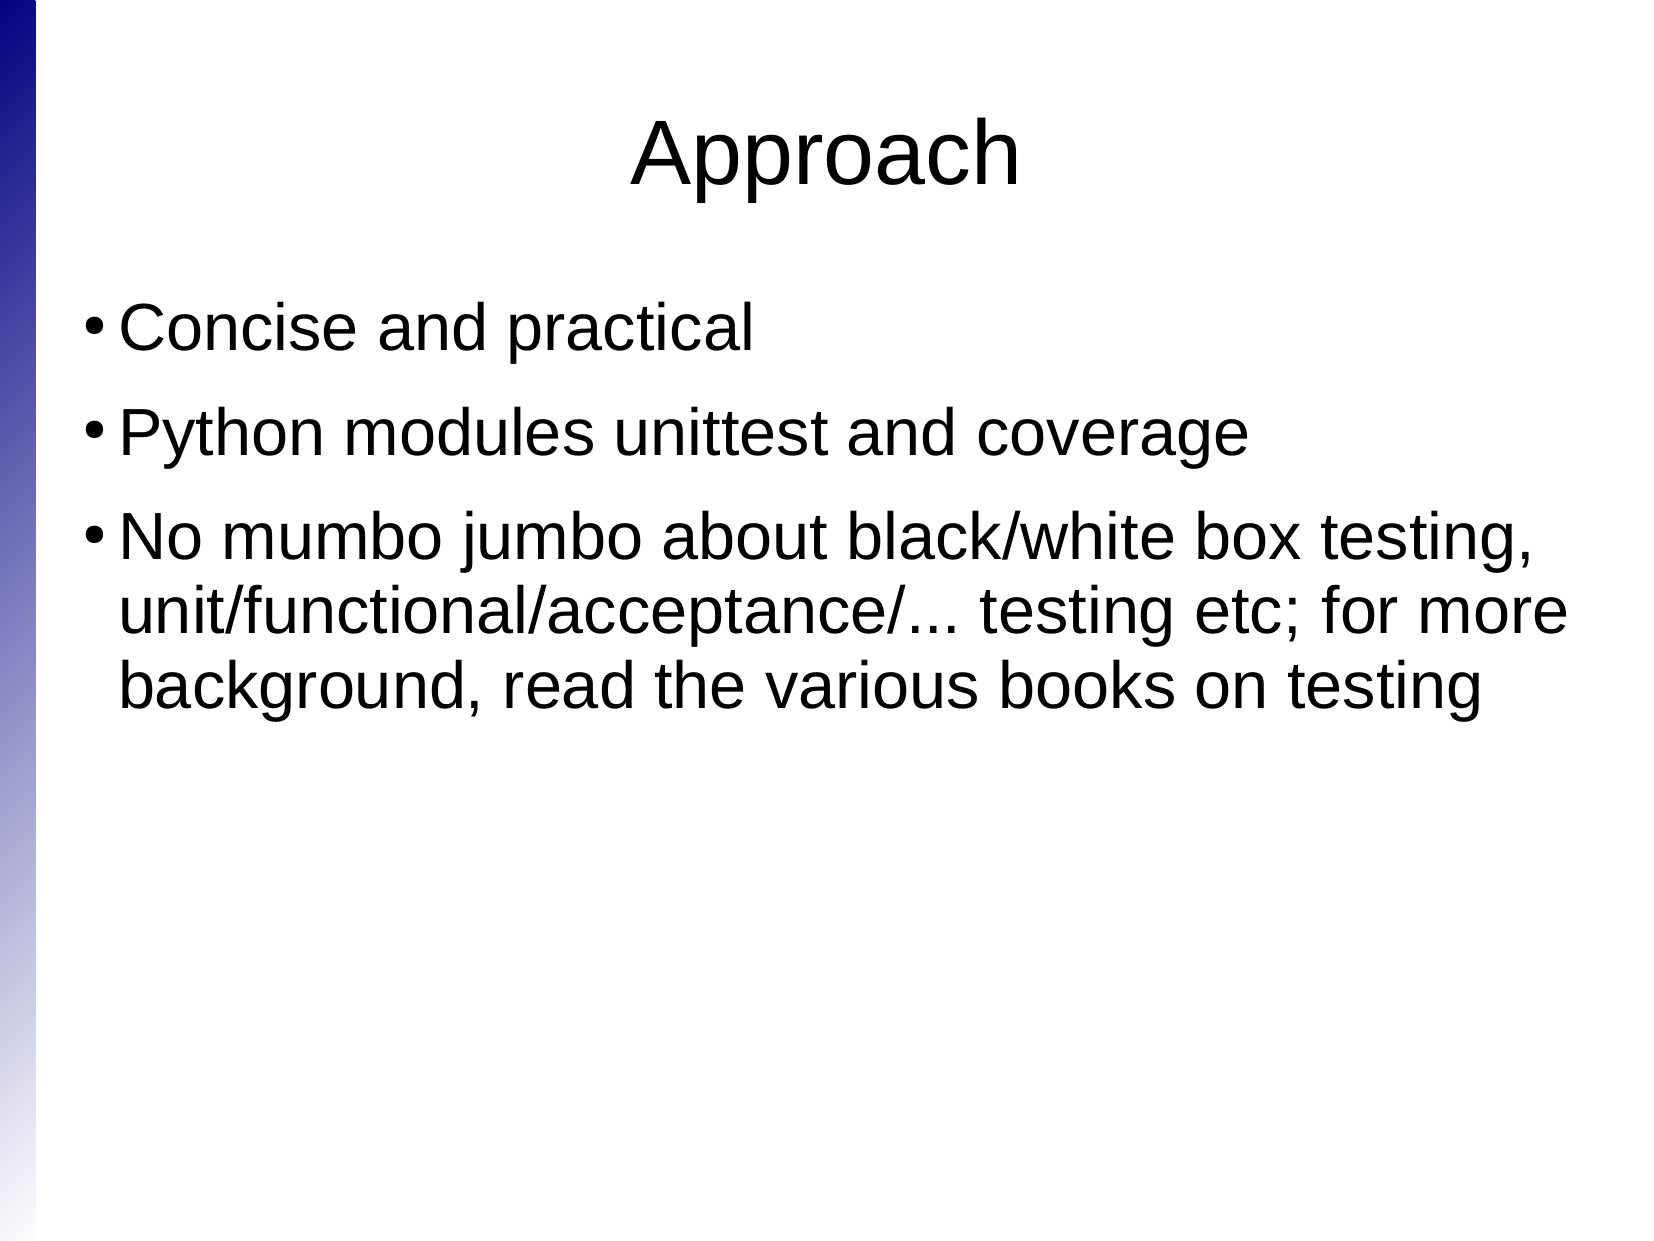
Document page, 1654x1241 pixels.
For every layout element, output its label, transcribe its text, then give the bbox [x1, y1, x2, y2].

list Concise and practical Python modules unittest and coverage No mumbo jumbo about black/white box testing, unit/functional/acceptance/... testing etc; for more background, read the various books on testing [82, 290, 1571, 1109]
title Approach [82, 49, 1571, 257]
